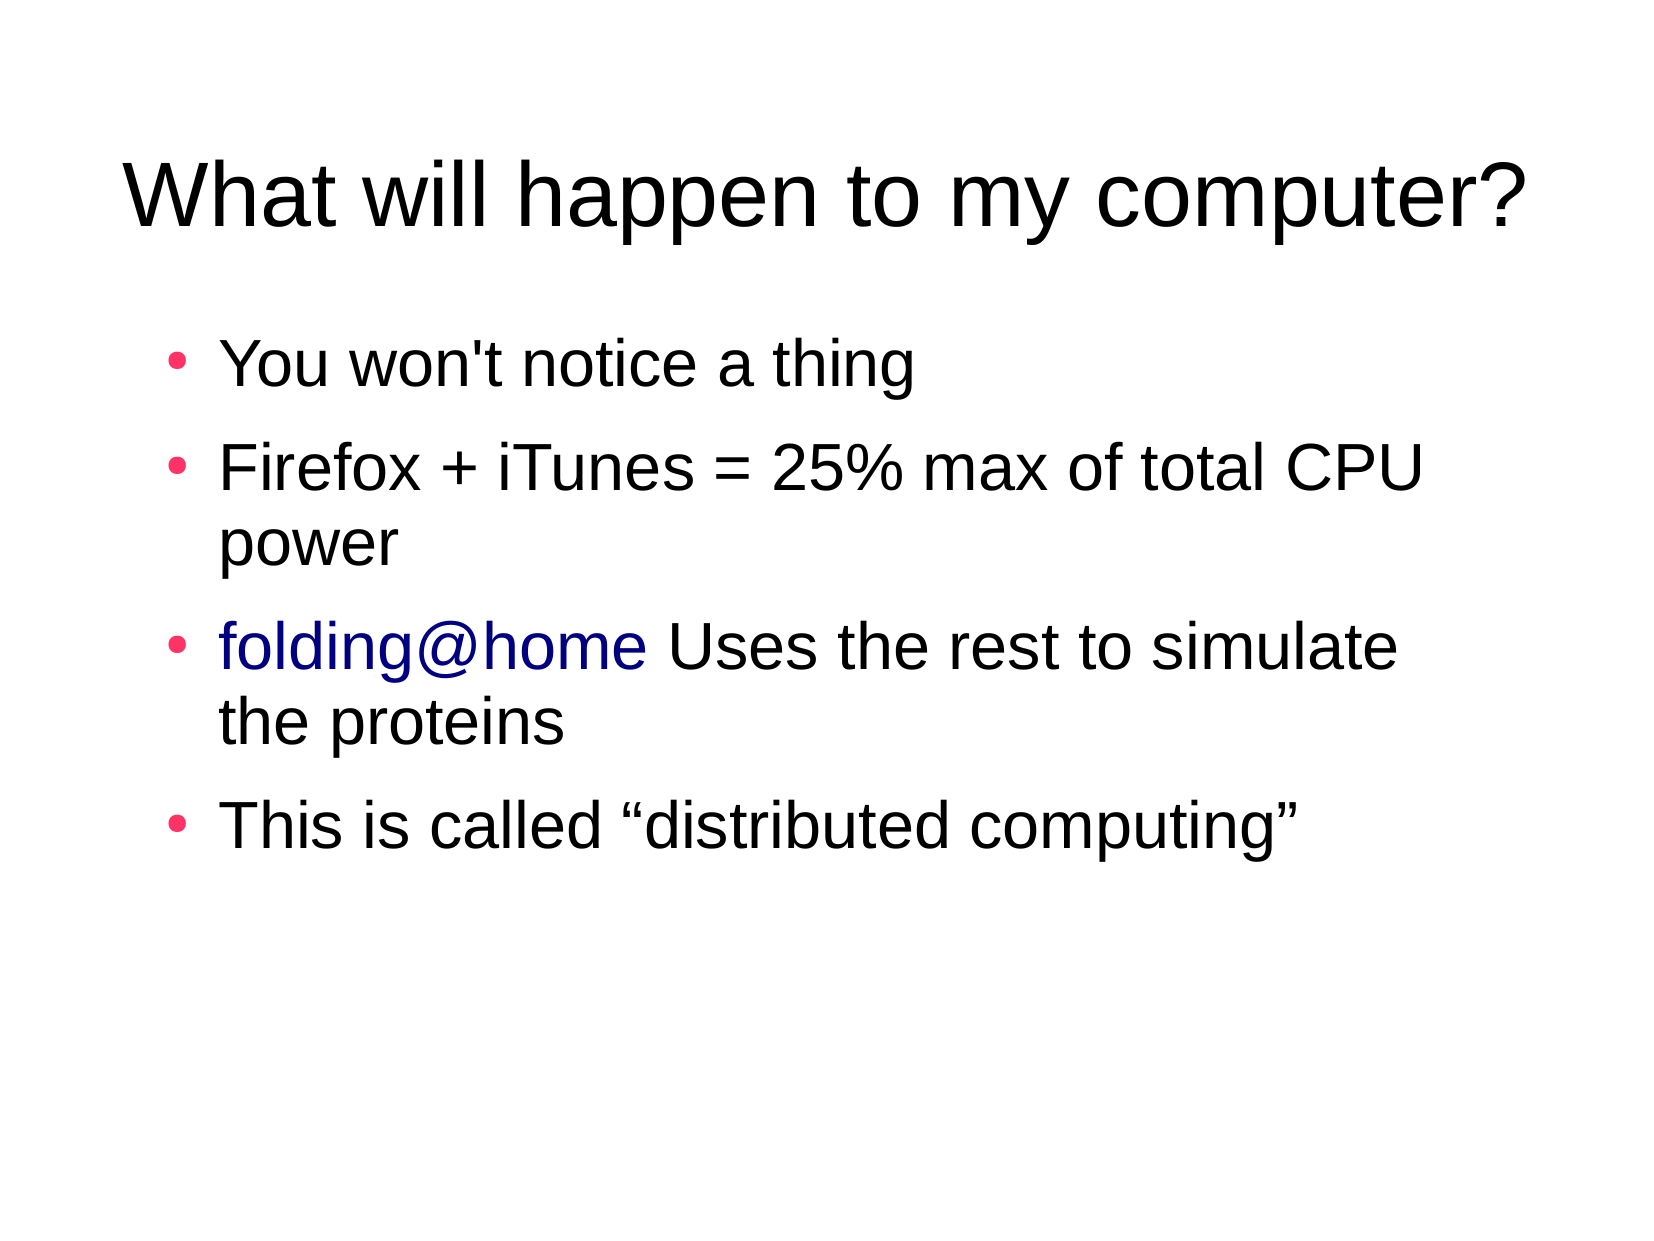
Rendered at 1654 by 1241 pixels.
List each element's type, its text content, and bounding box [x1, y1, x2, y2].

list You won't notice a thing Firefox + iTunes = 25% max of total CPU power folding@home Uses the rest to simulate the proteins This is called “distributed computing” [147, 325, 1506, 996]
title What will happen to my computer? [118, 98, 1536, 291]
